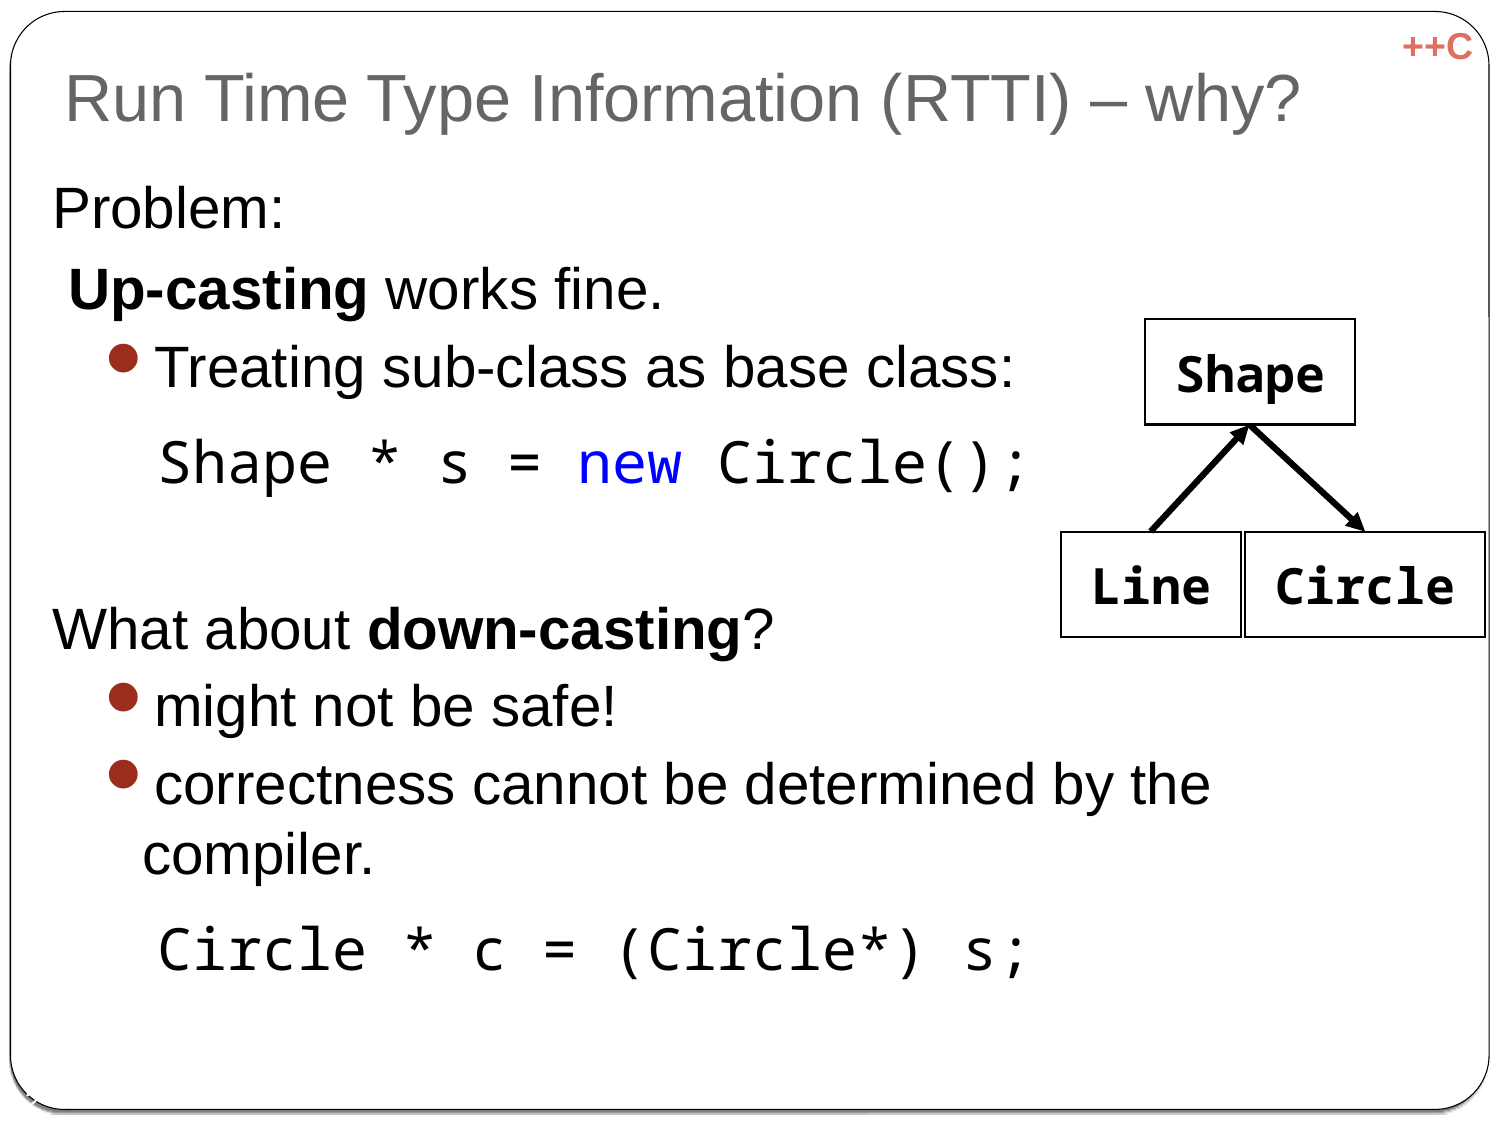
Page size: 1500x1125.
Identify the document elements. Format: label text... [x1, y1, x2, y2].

text_box Line [1061, 531, 1242, 638]
slide_number <number> [0, 1074, 50, 1125]
text_box Shape [1144, 319, 1355, 425]
title Run Time Type Information (RTTI) – why? [50, 45, 1450, 150]
list Problem: Up-casting works fine. Treating sub-class as base class: Shape * s = new Circle(); What about down-casting? might not be safe! correctness cannot be determined by the compiler. Circle * c = (Circle*) s; [37, 162, 1463, 1088]
text_box Circle [1245, 531, 1486, 638]
